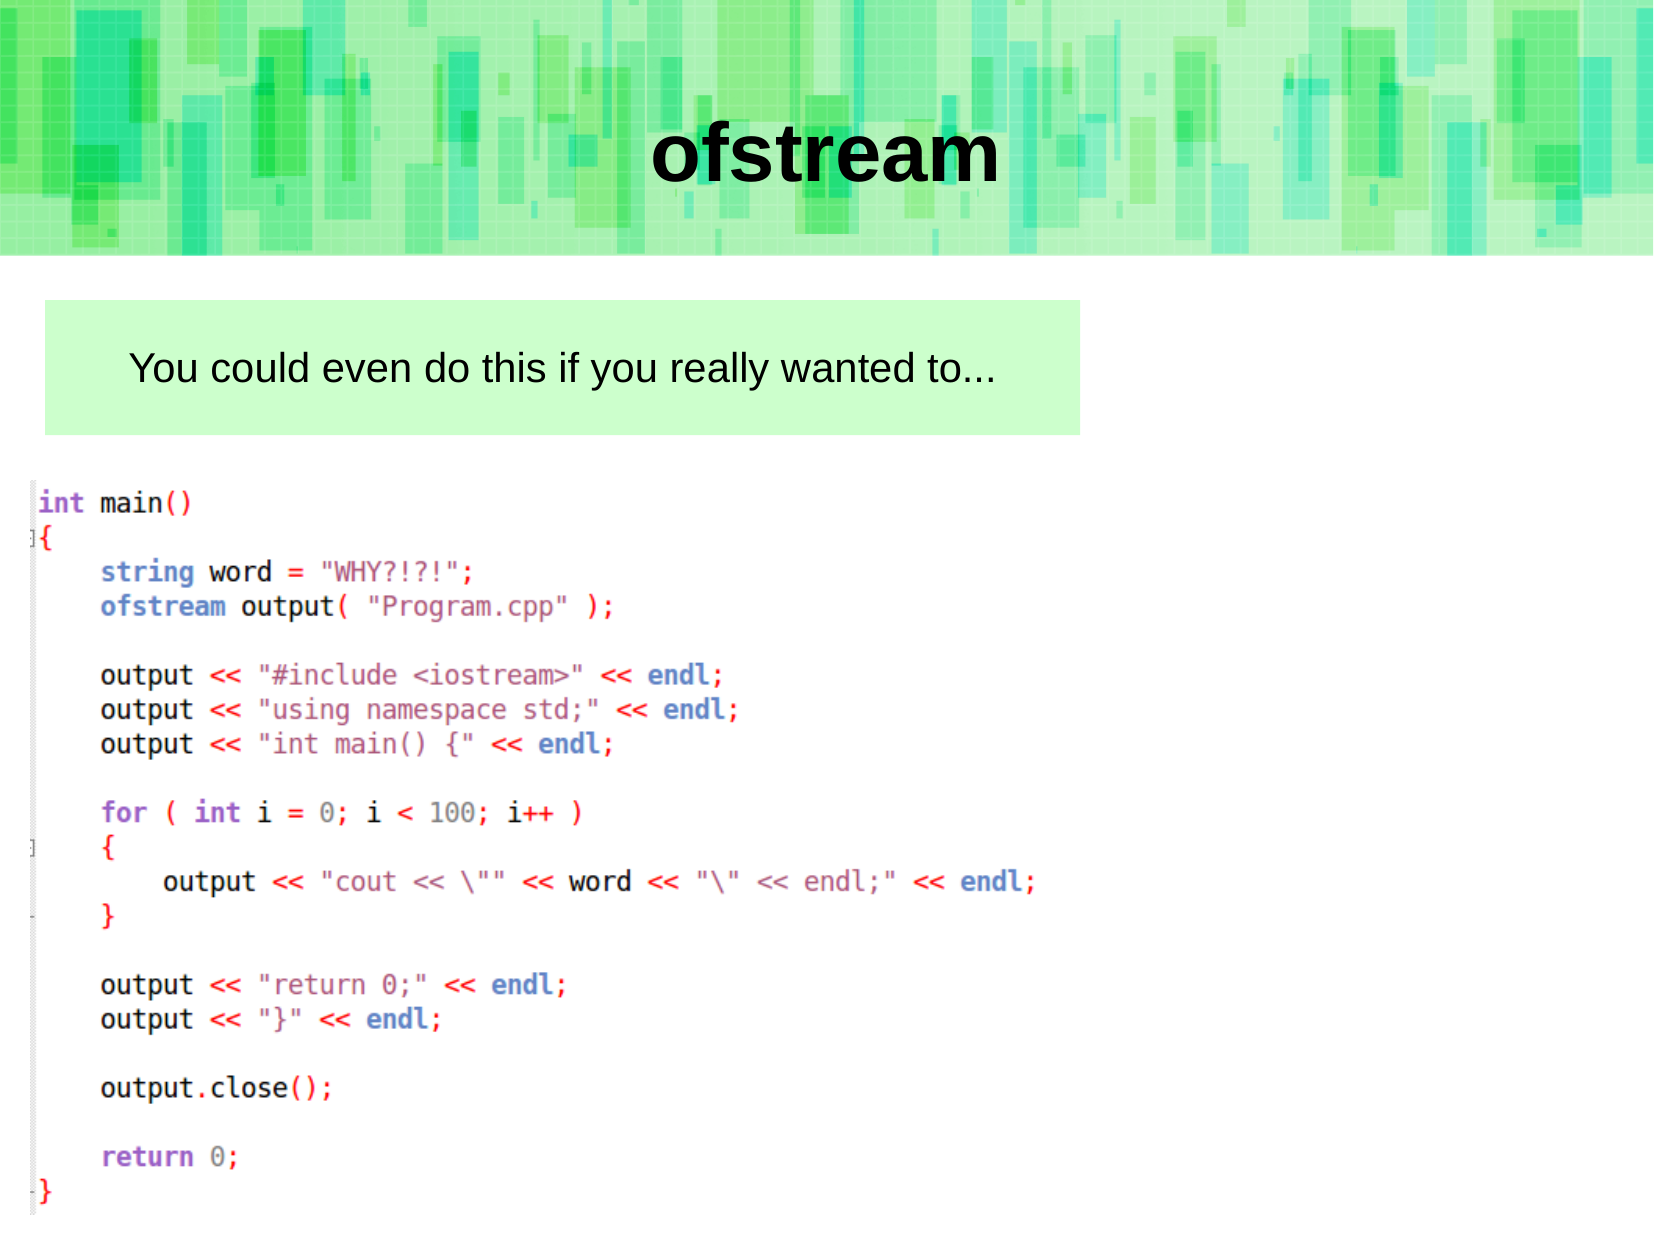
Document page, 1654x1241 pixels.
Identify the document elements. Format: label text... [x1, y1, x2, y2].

title ofstream [82, 49, 1571, 257]
text_box You could even do this if you really wanted to... [45, 300, 1081, 436]
picture [0, 0, 1654, 1241]
